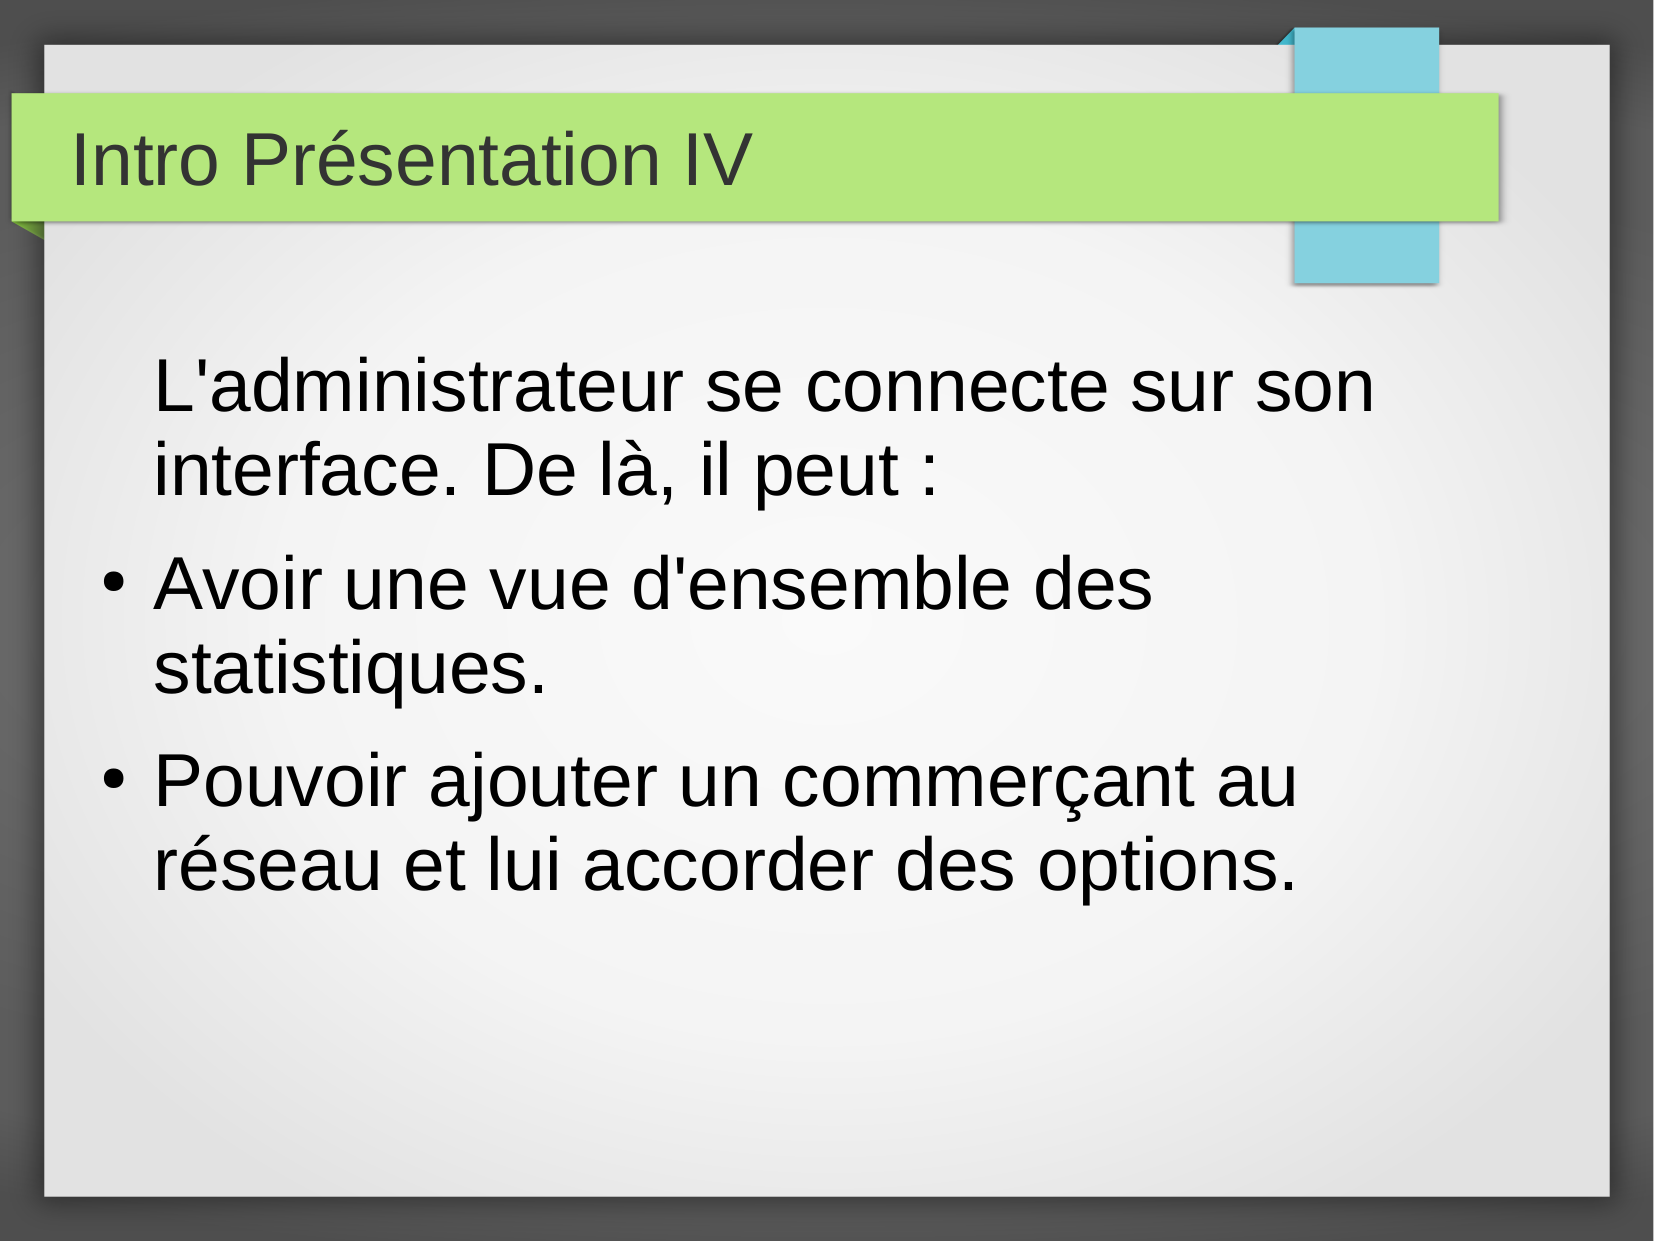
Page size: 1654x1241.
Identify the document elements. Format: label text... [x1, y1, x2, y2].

title Intro Présentation IV [70, 106, 1229, 213]
picture [0, 0, 1654, 1241]
list L'administrateur se connecte sur son interface. De là, il peut : Avoir une vue d'ensemble des statistiques. Pouvoir ajouter un commerçant au réseau et lui accorder des options. [82, 343, 1538, 1063]
